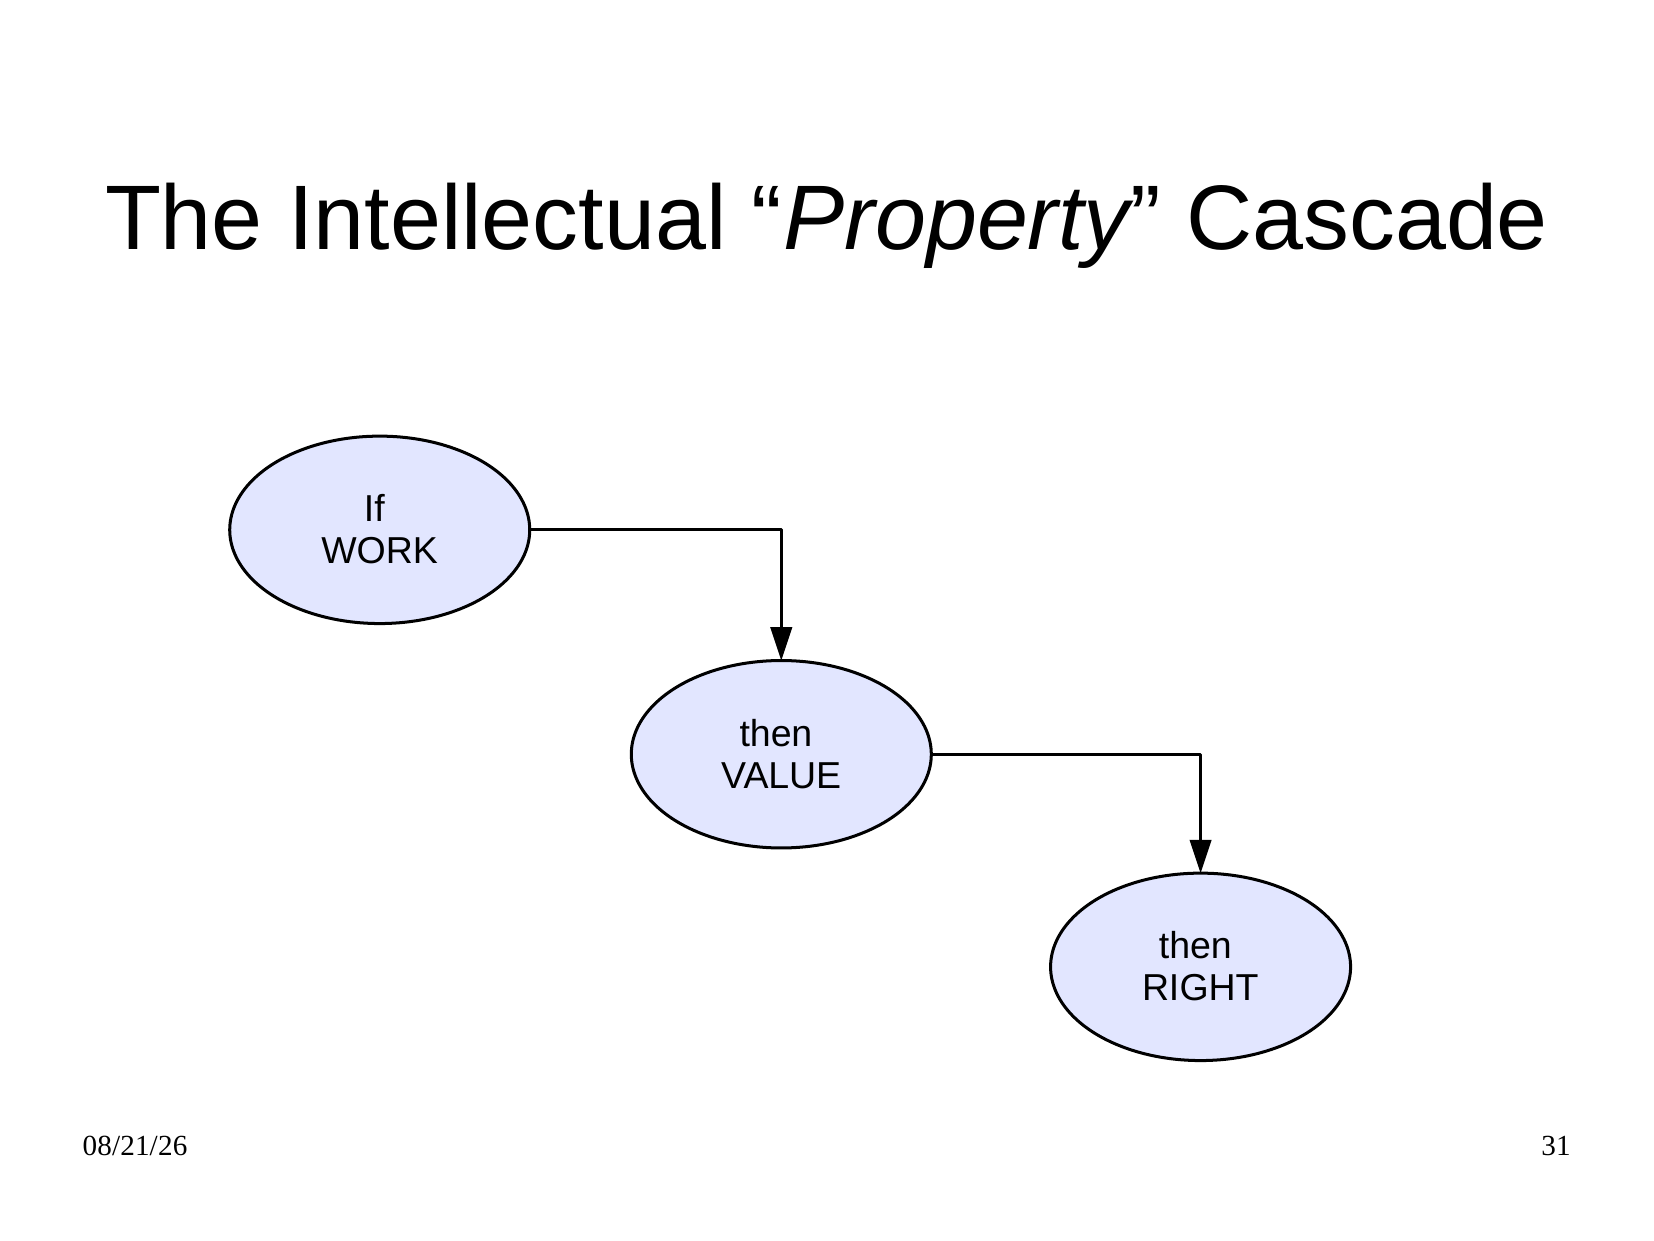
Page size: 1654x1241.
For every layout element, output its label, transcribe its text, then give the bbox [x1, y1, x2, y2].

text_box then VALUE [631, 660, 932, 848]
text_box then RIGHT [1050, 873, 1351, 1061]
title The Intellectual “Property” Cascade [82, 121, 1571, 315]
text_box If WORK [229, 436, 530, 624]
